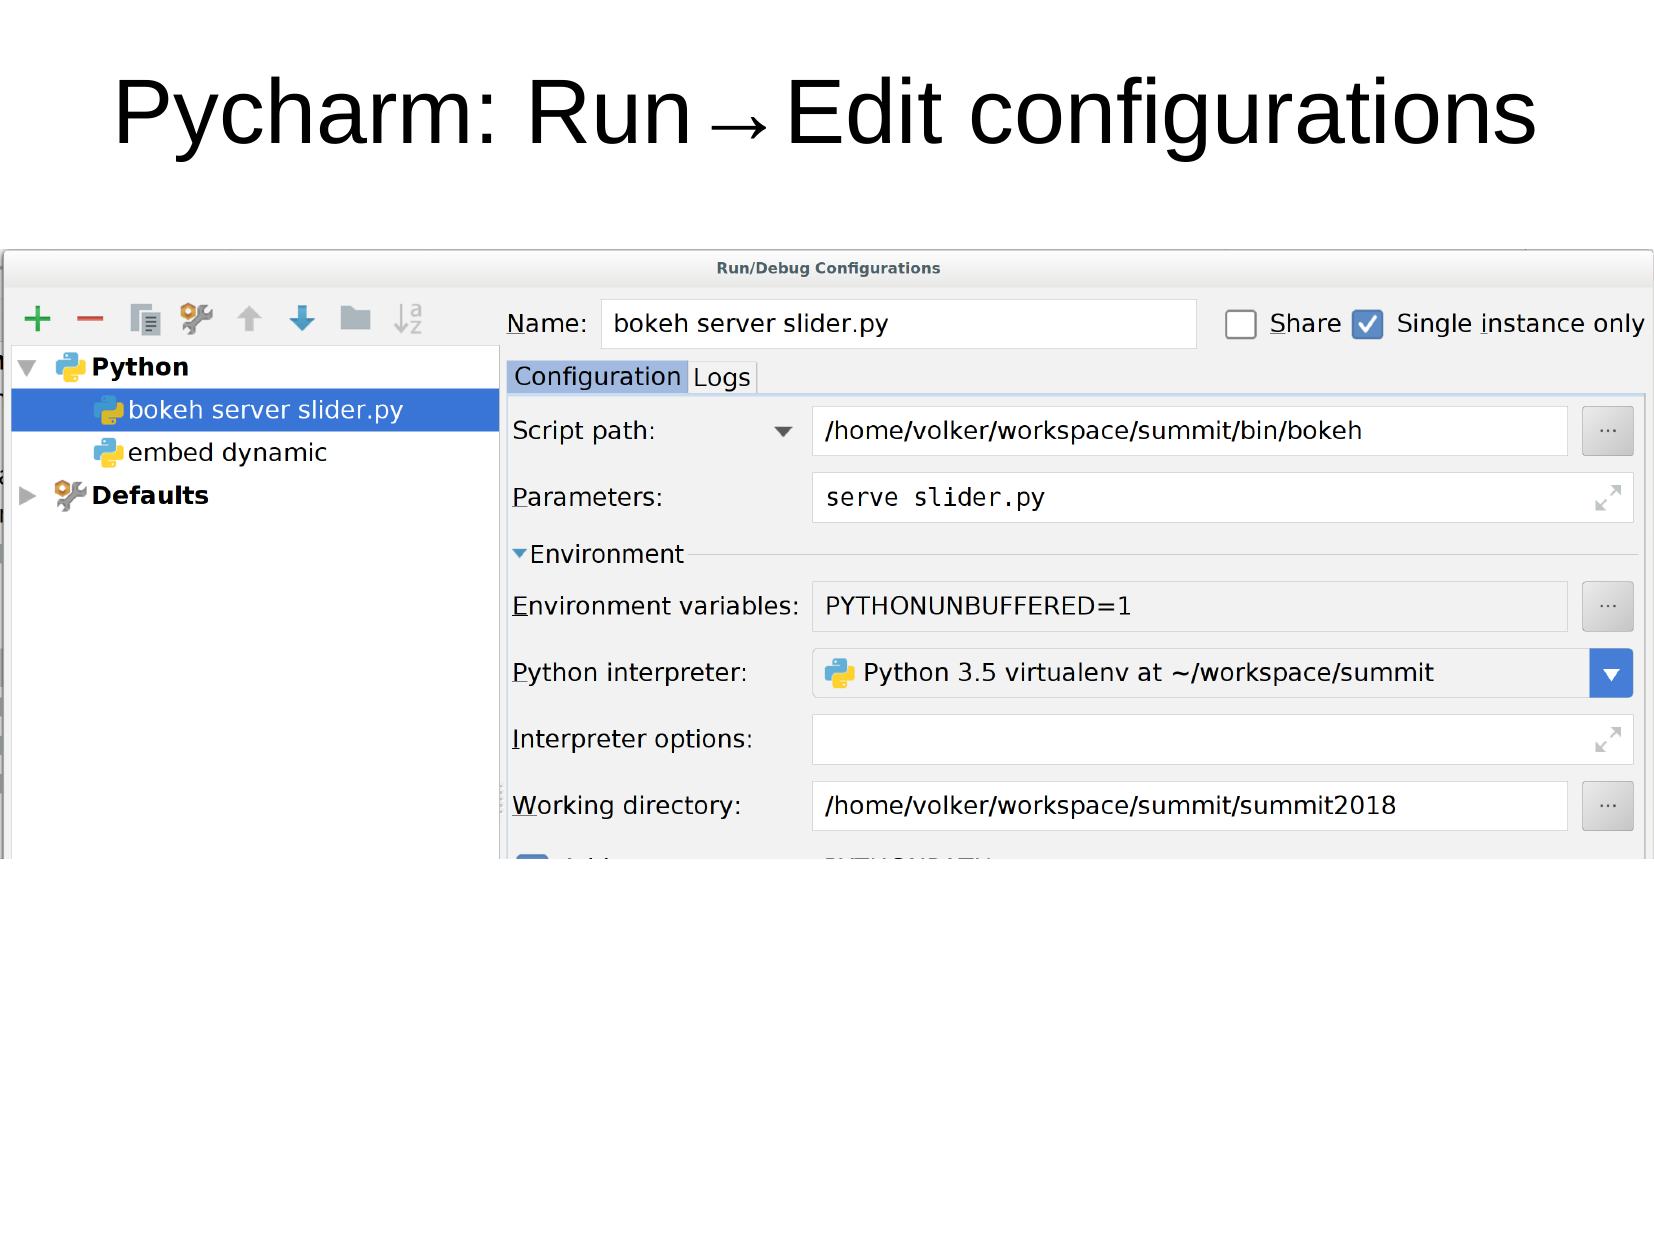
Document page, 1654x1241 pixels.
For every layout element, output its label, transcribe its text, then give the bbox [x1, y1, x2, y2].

picture [0, 249, 1654, 860]
title Pycharm: Run→Edit configurations [82, 8, 1571, 216]
